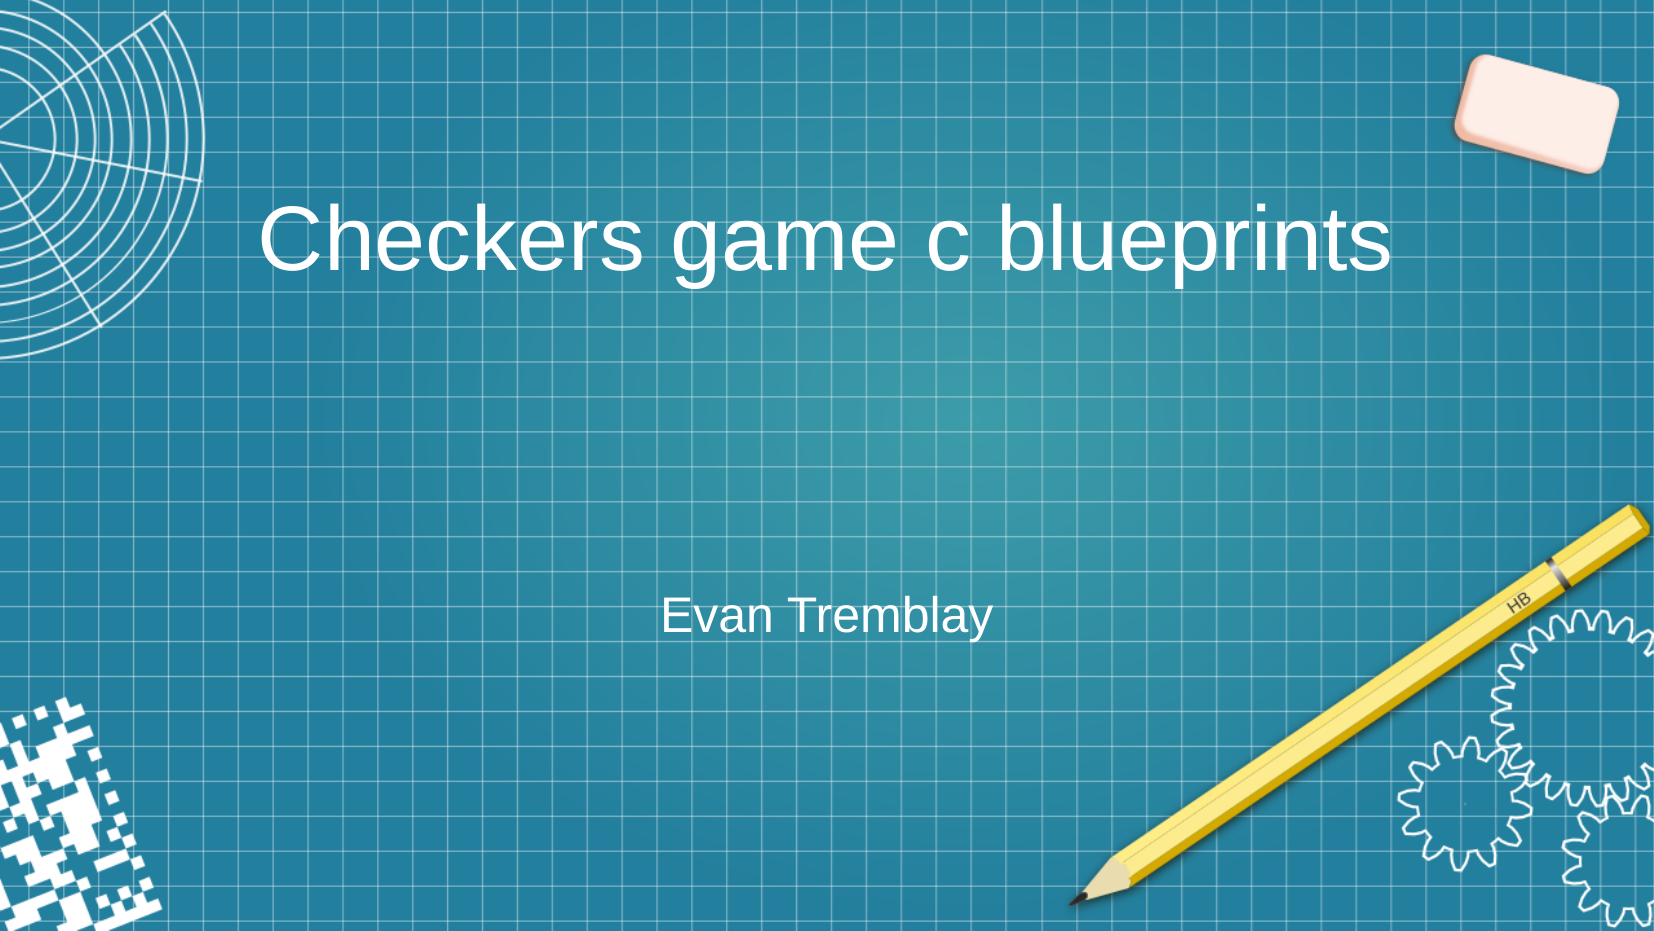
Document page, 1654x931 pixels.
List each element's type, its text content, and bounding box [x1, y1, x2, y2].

title Checkers game c blueprints [82, 132, 1571, 346]
picture [0, 0, 1654, 931]
subtitle Evan Tremblay [82, 389, 1571, 842]
